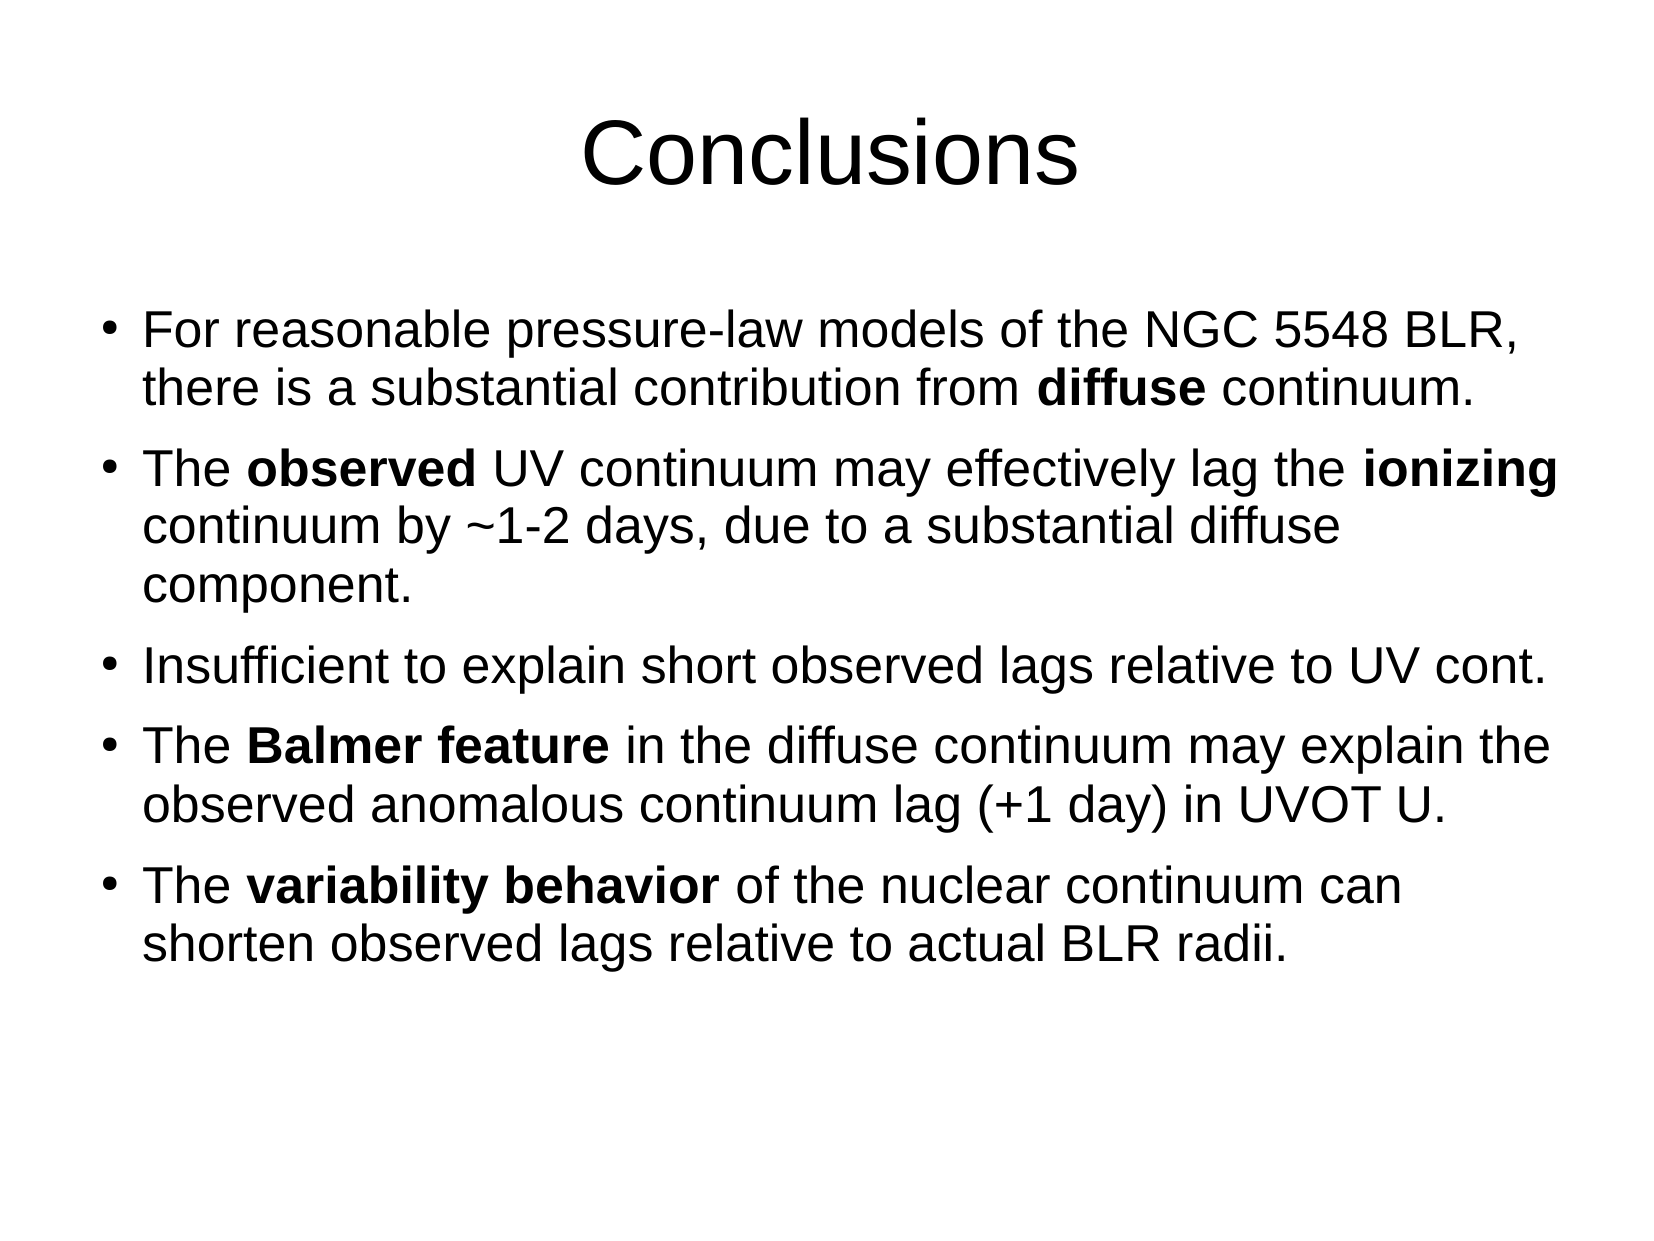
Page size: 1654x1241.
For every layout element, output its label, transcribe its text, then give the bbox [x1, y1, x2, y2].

list For reasonable pressure-law models of the NGC 5548 BLR, there is a substantial contribution from diffuse continuum. The observed UV continuum may effectively lag the ionizing continuum by ~1-2 days, due to a substantial diffuse component. Insufficient to explain short observed lags relative to UV cont. The Balmer feature in the diffuse continuum may explain the observed anomalous continuum lag (+1 day) in UVOT U. The variability behavior of the nuclear continuum can shorten observed lags relative to actual BLR radii. [86, 300, 1576, 1020]
title Conclusions [86, 49, 1576, 257]
